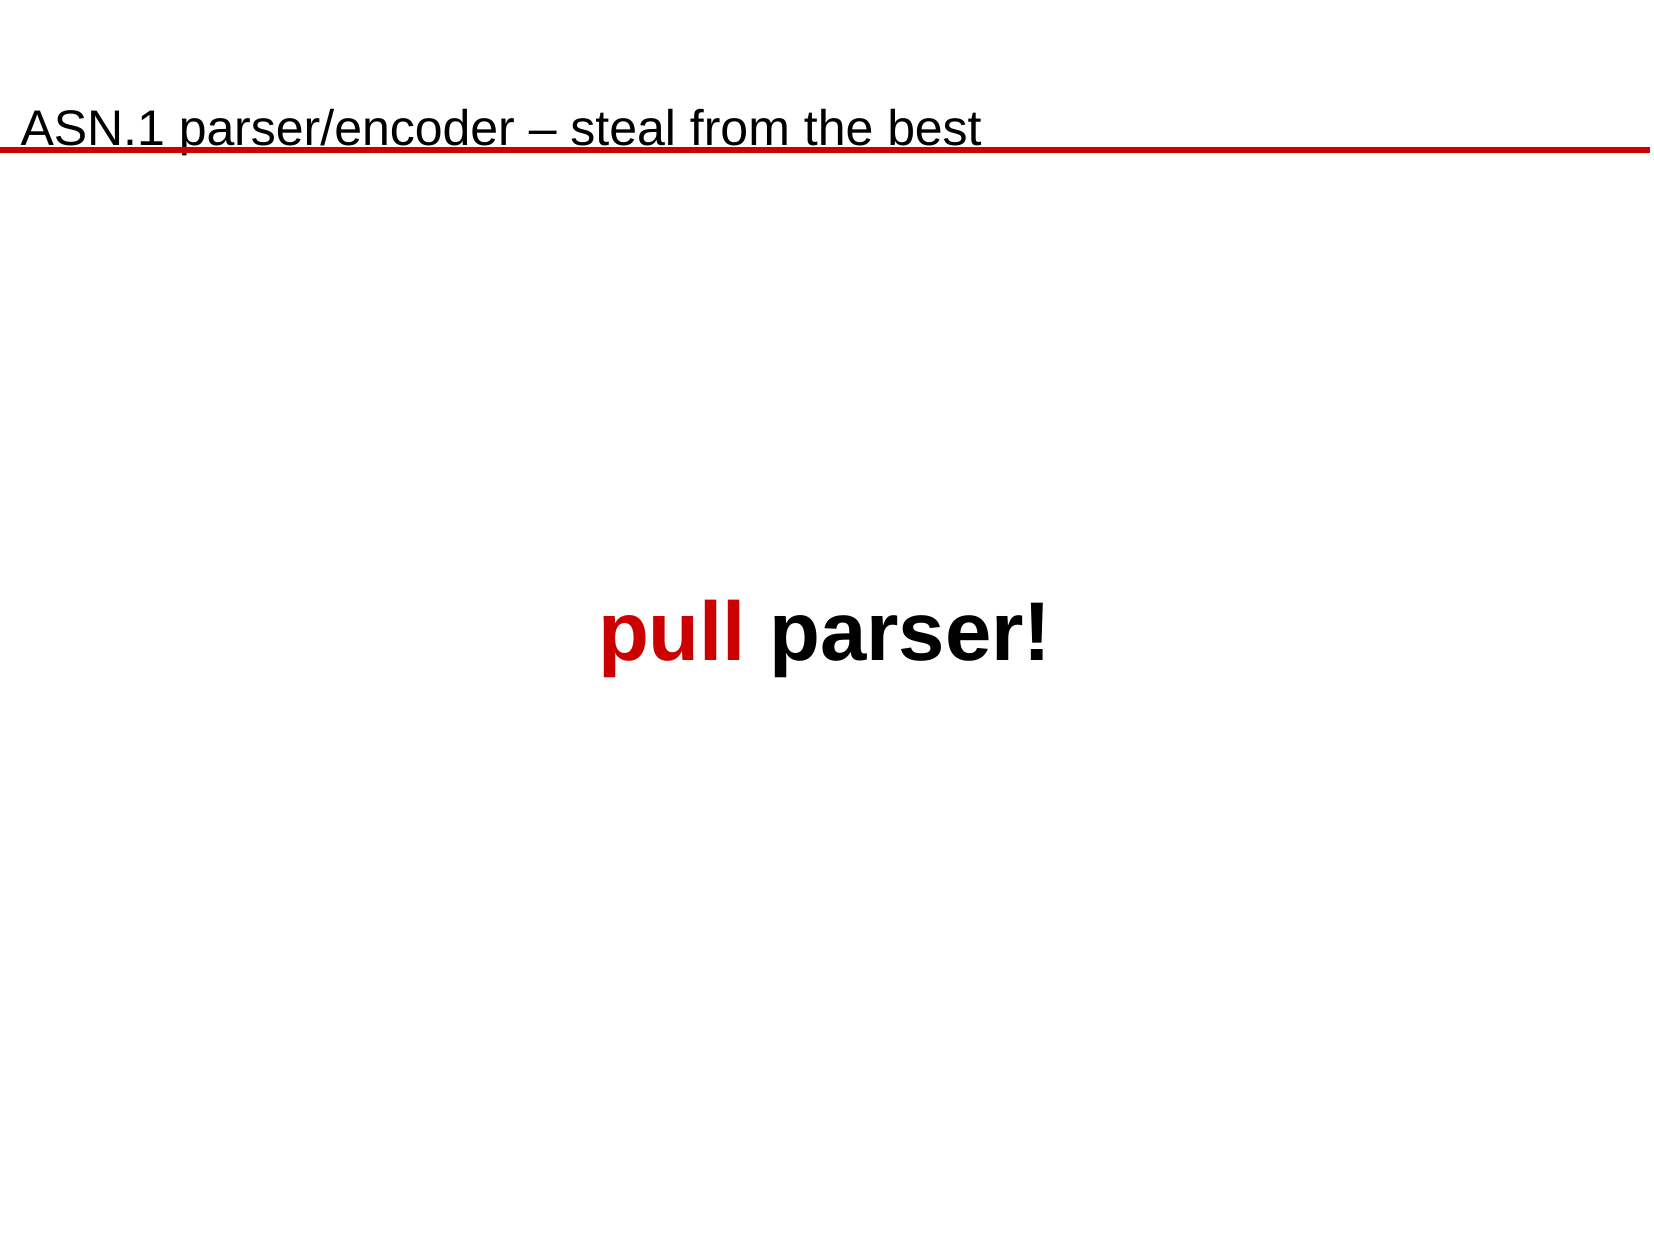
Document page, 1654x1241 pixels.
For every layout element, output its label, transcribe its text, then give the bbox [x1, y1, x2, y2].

text_box pull parser! [0, 585, 1651, 679]
subtitle [0, 153, 1654, 1241]
subtitle [0, 0, 1654, 147]
text_box ASN.1 parser/encoder – steal from the best [5, 92, 1654, 331]
